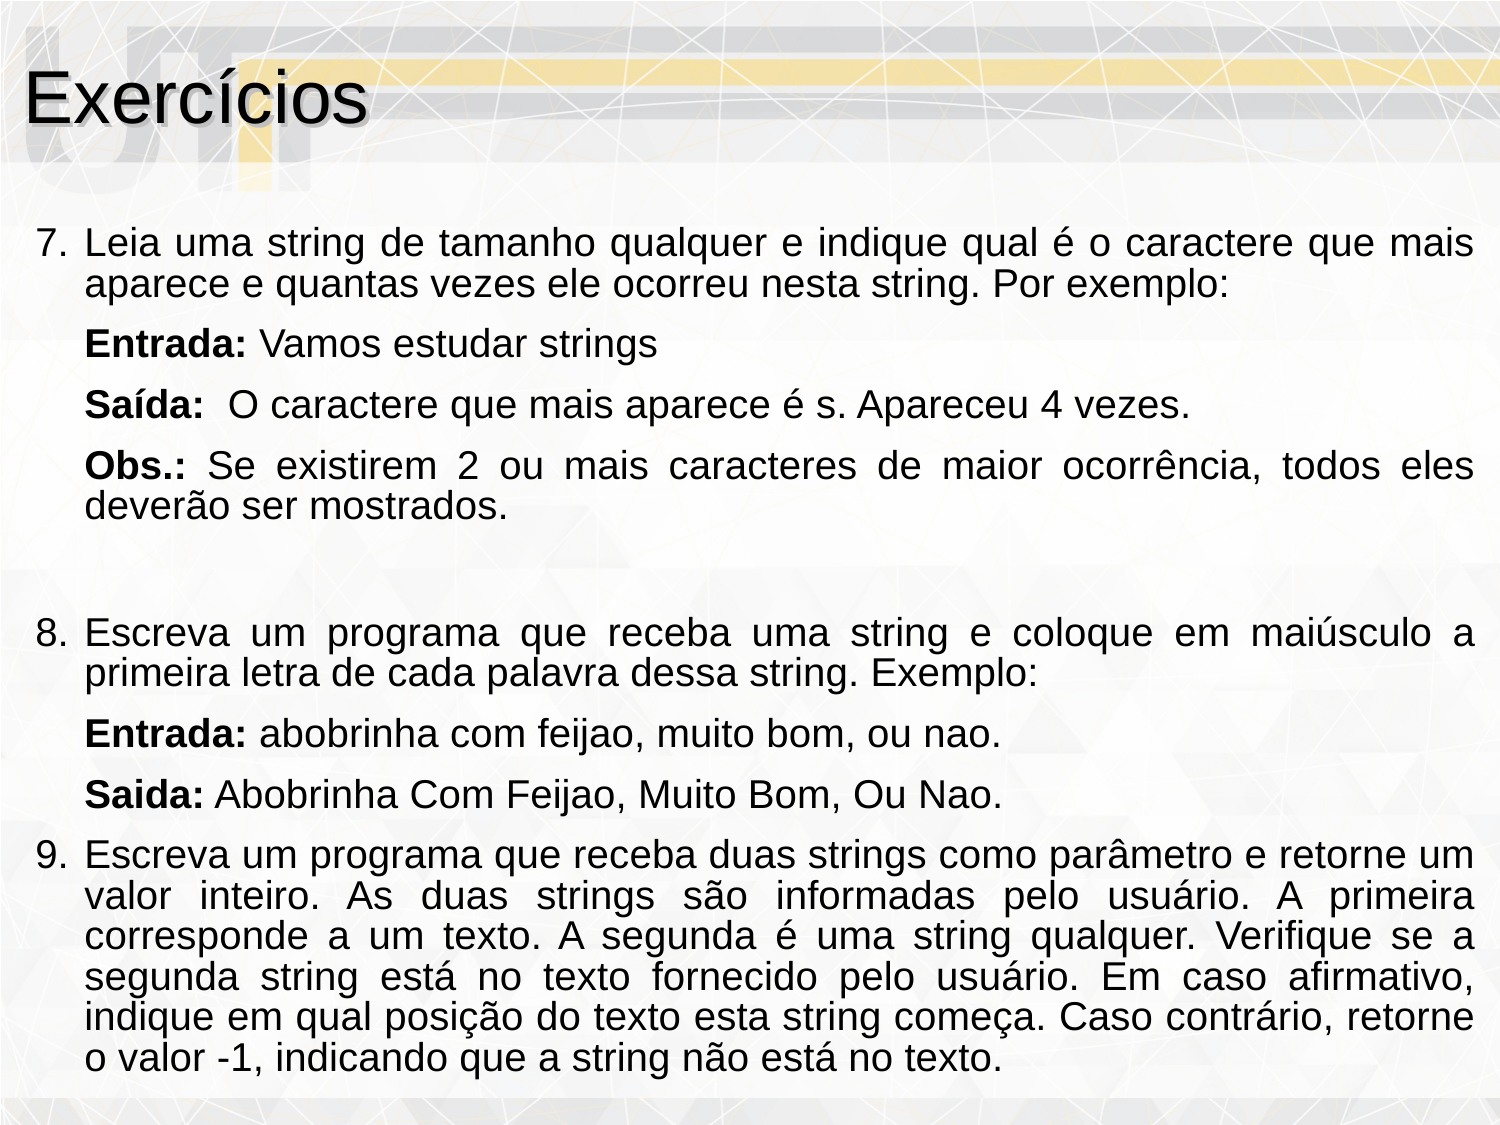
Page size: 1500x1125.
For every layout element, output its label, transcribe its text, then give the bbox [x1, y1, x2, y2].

list Leia uma string de tamanho qualquer e indique qual é o caractere que mais aparece e quantas vezes ele ocorreu nesta string. Por exemplo: Entrada: Vamos estudar strings Saída: O caractere que mais aparece é s. Apareceu 4 vezes. Obs.: Se existirem 2 ou mais caracteres de maior ocorrência, todos eles deverão ser mostrados. Escreva um programa que receba uma string e coloque em maiúsculo a primeira letra de cada palavra dessa string. Exemplo: Entrada: abobrinha com feijao, muito bom, ou nao. Saida: Abobrinha Com Feijao, Muito Bom, Ou Nao. Escreva um programa que receba duas strings como parâmetro e retorne um valor inteiro. As duas strings são informadas pelo usuário. A primeira corresponde a um texto. A segunda é uma string qualquer. Verifique se a segunda string está no texto fornecido pelo usuário. Em caso afirmativo, indique em qual posição do texto esta string começa. Caso contrário, retorne o valor -1, indicando que a string não está no texto. [35, 224, 1477, 1087]
title Exercícios [23, 18, 1489, 178]
